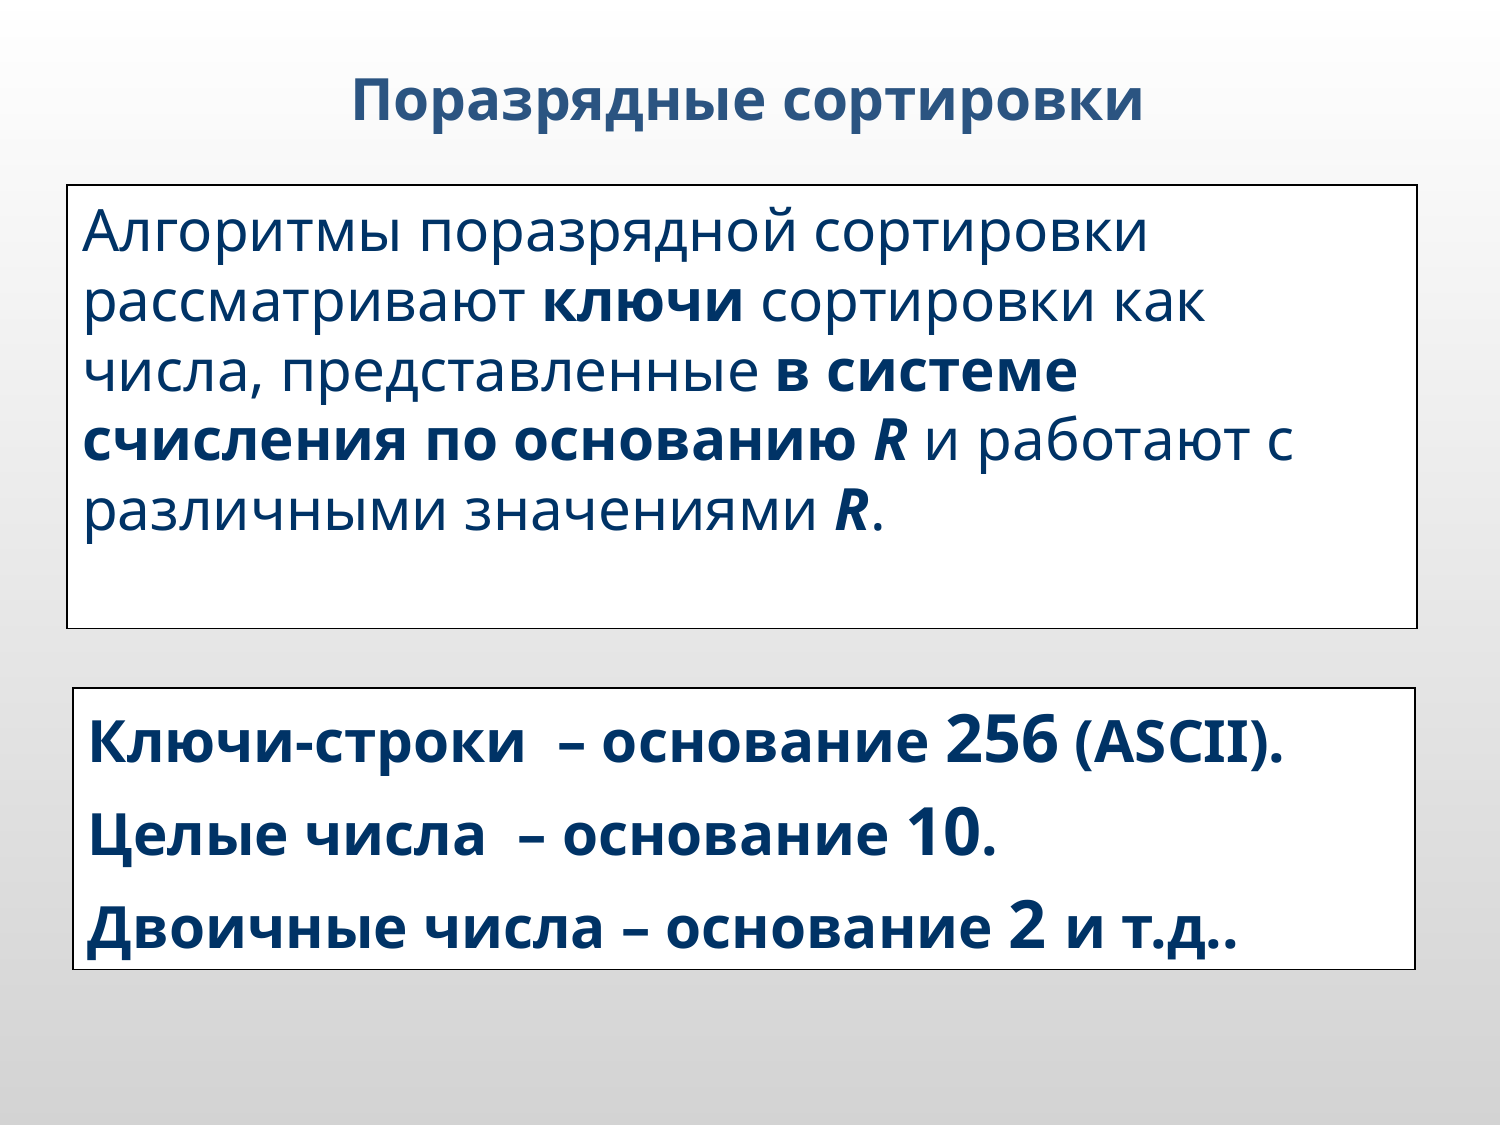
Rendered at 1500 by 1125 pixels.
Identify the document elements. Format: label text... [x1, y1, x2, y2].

list Алгоритмы поразрядной сортировки рассматривают ключи сортировки как числа, представленные в системе счисления по основанию R и работают с различными значениями R. [67, 185, 1418, 629]
text_box Ключи-строки – основание 256 (ASCII). Целые числа – основание 10. Двоичные числа – основание 2 и т.д.. [73, 688, 1415, 970]
text_box Поразрядные сортировки [73, 59, 1424, 134]
